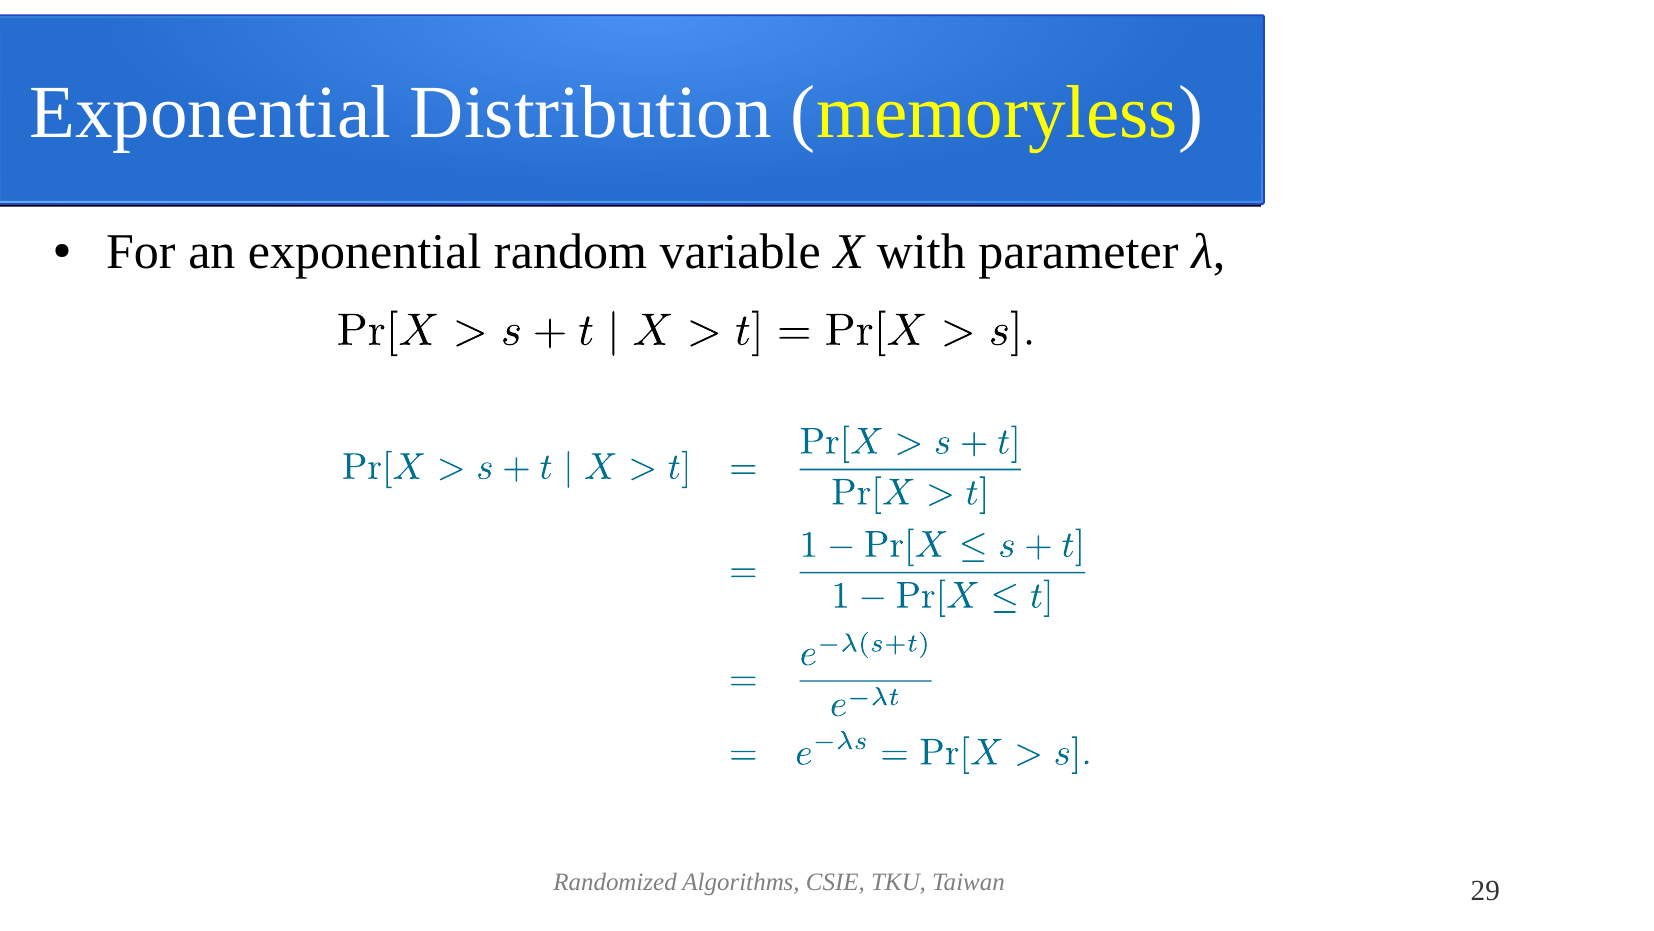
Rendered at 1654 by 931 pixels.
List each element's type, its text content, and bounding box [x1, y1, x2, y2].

list For an exponential random variable X with parameter λ, [35, 224, 1524, 764]
title Exponential Distribution (memoryless) [29, 35, 1247, 189]
picture [336, 310, 1032, 357]
picture [340, 424, 1090, 776]
